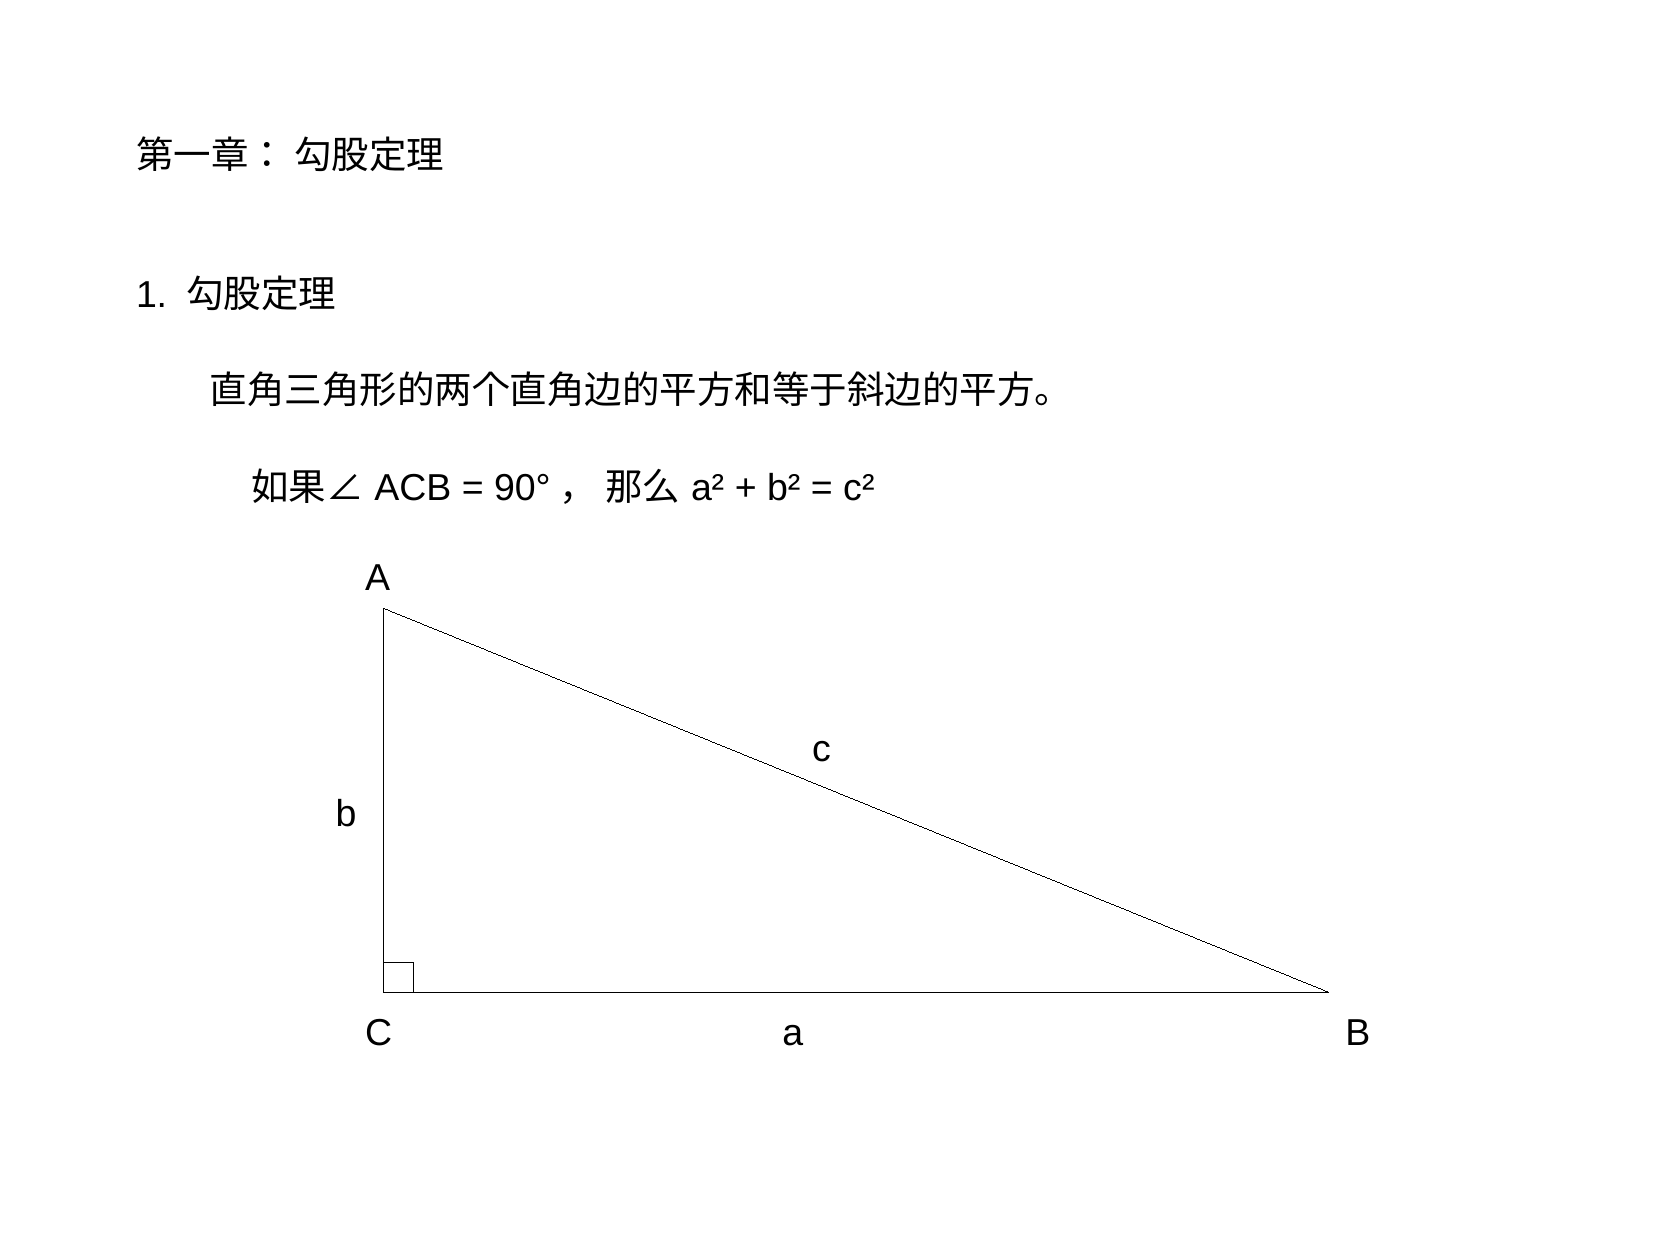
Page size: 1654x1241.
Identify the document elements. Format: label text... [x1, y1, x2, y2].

text_box 如果∠ACB = 90°， 那么a² + b² = c² [236, 449, 851, 532]
text_box C [350, 1004, 408, 1061]
text_box b [320, 785, 372, 843]
text_box B [1330, 1004, 1386, 1061]
text_box a [767, 1003, 819, 1061]
text_box A [350, 549, 405, 607]
chart [766, 755, 885, 815]
text_box [383, 608, 1329, 993]
text_box [384, 963, 413, 992]
text_box c [797, 720, 846, 778]
text_box 第一章： 勾股定理 1. 勾股定理 直角三角形的两个直角边的平方和等于斜边的平方。 [121, 118, 1506, 470]
